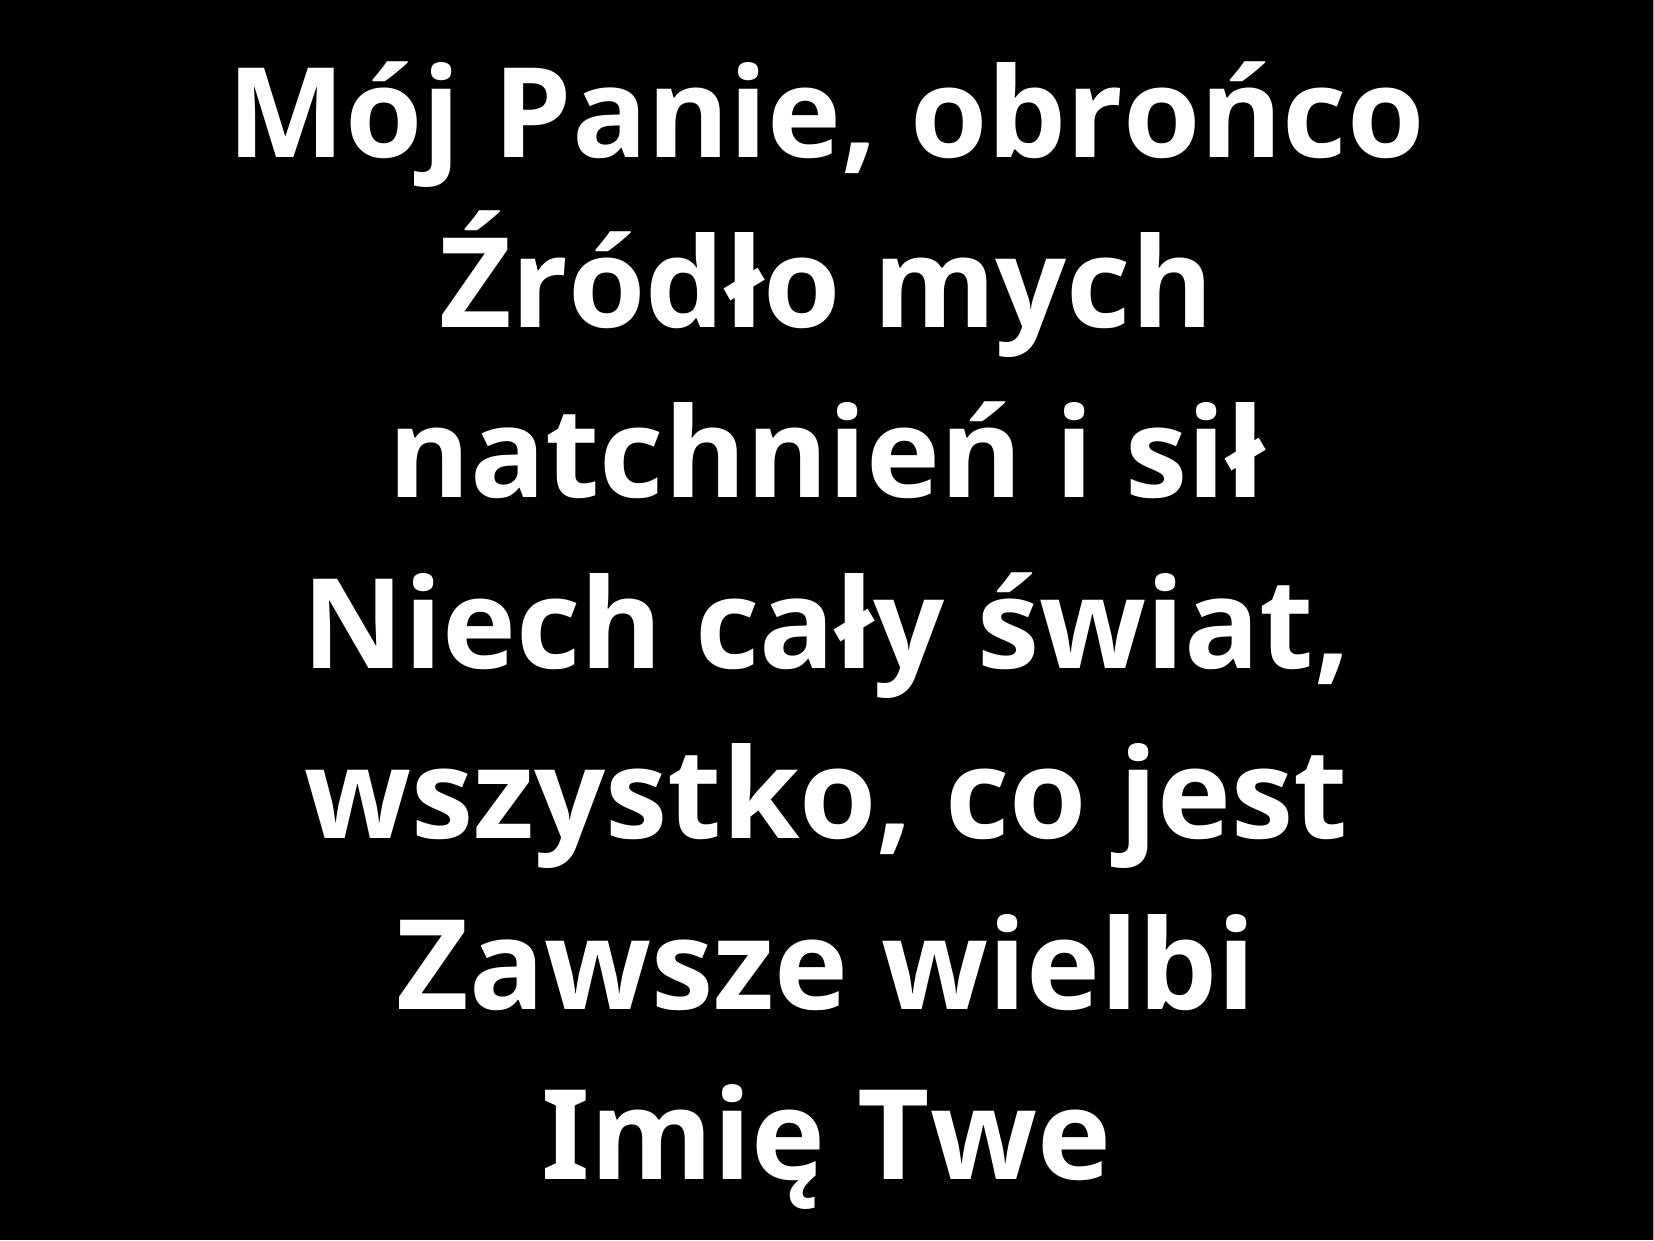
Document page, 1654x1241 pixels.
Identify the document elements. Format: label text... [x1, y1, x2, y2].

subtitle Mój Panie, obrońco Źródło mych natchnień i sił Niech cały świat, wszystko, co jest Zawsze wielbi Imię Twe [0, 0, 1654, 1241]
